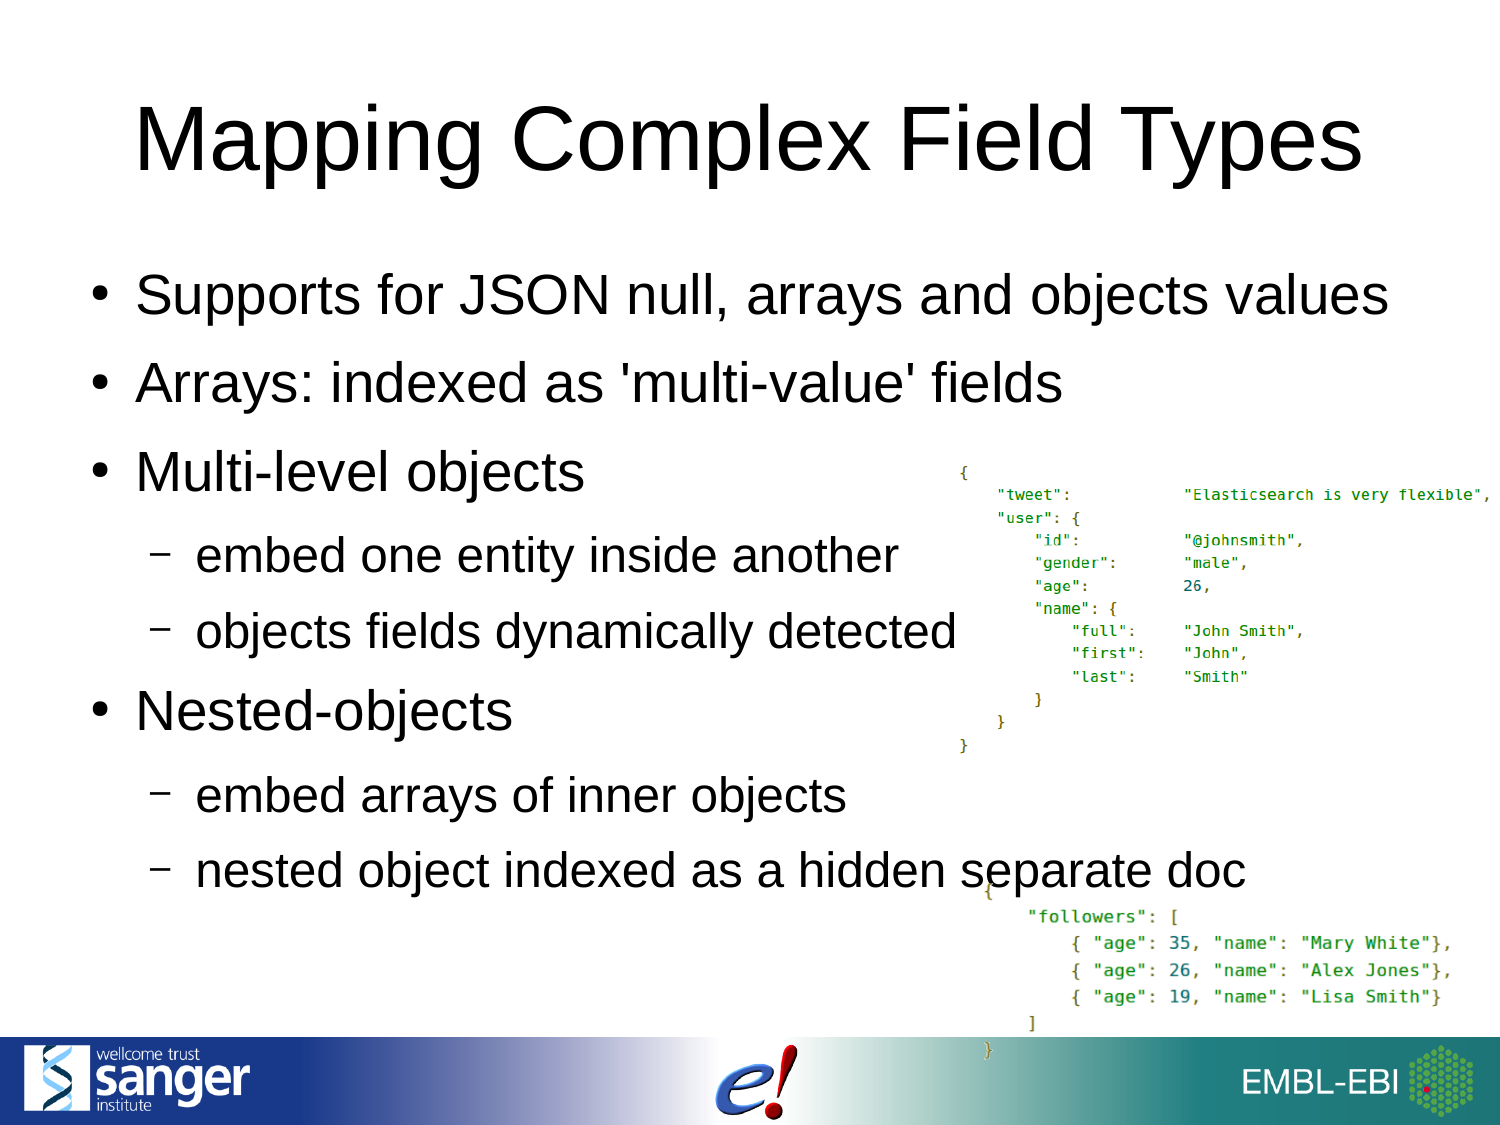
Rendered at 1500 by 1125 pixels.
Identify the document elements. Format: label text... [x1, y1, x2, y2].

list Supports for JSON null, arrays and objects values Arrays: indexed as 'multi-value' fields Multi-level objects embed one entity inside another objects fields dynamically detected Nested-objects embed arrays of inner objects nested object indexed as a hidden separate doc [75, 263, 1395, 916]
picture [956, 461, 1491, 756]
title Mapping Complex Field Types [75, 44, 1425, 233]
picture [0, 880, 1500, 1125]
